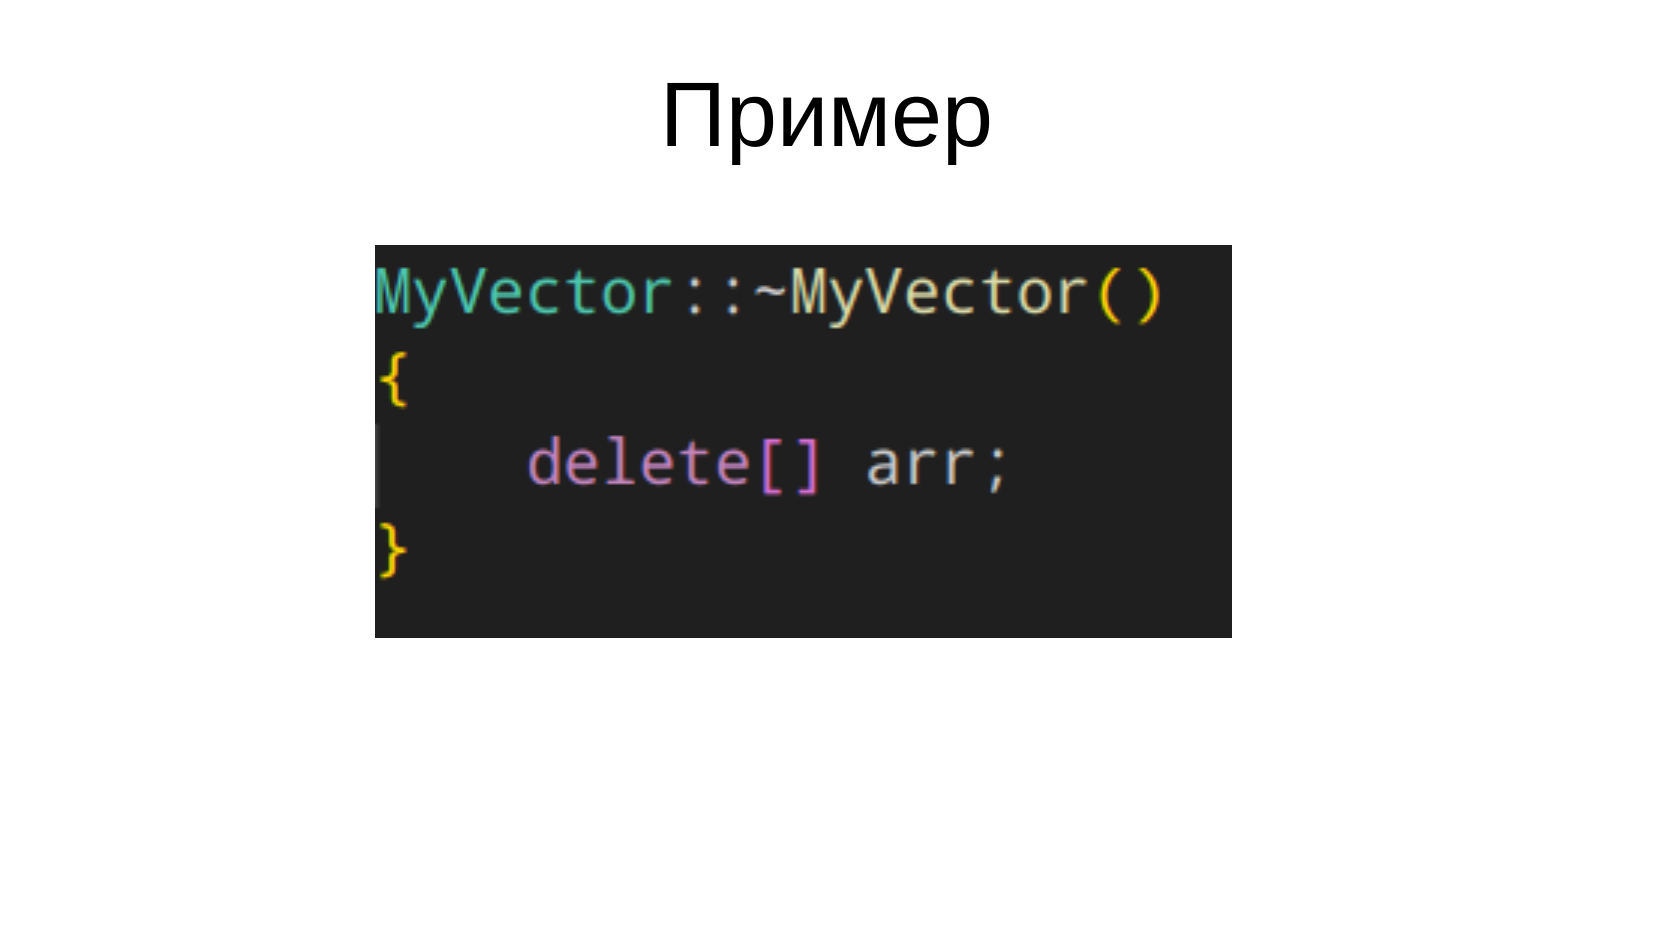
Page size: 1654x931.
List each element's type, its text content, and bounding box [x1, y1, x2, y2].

picture [375, 245, 1232, 638]
title Пример [82, 37, 1571, 193]
